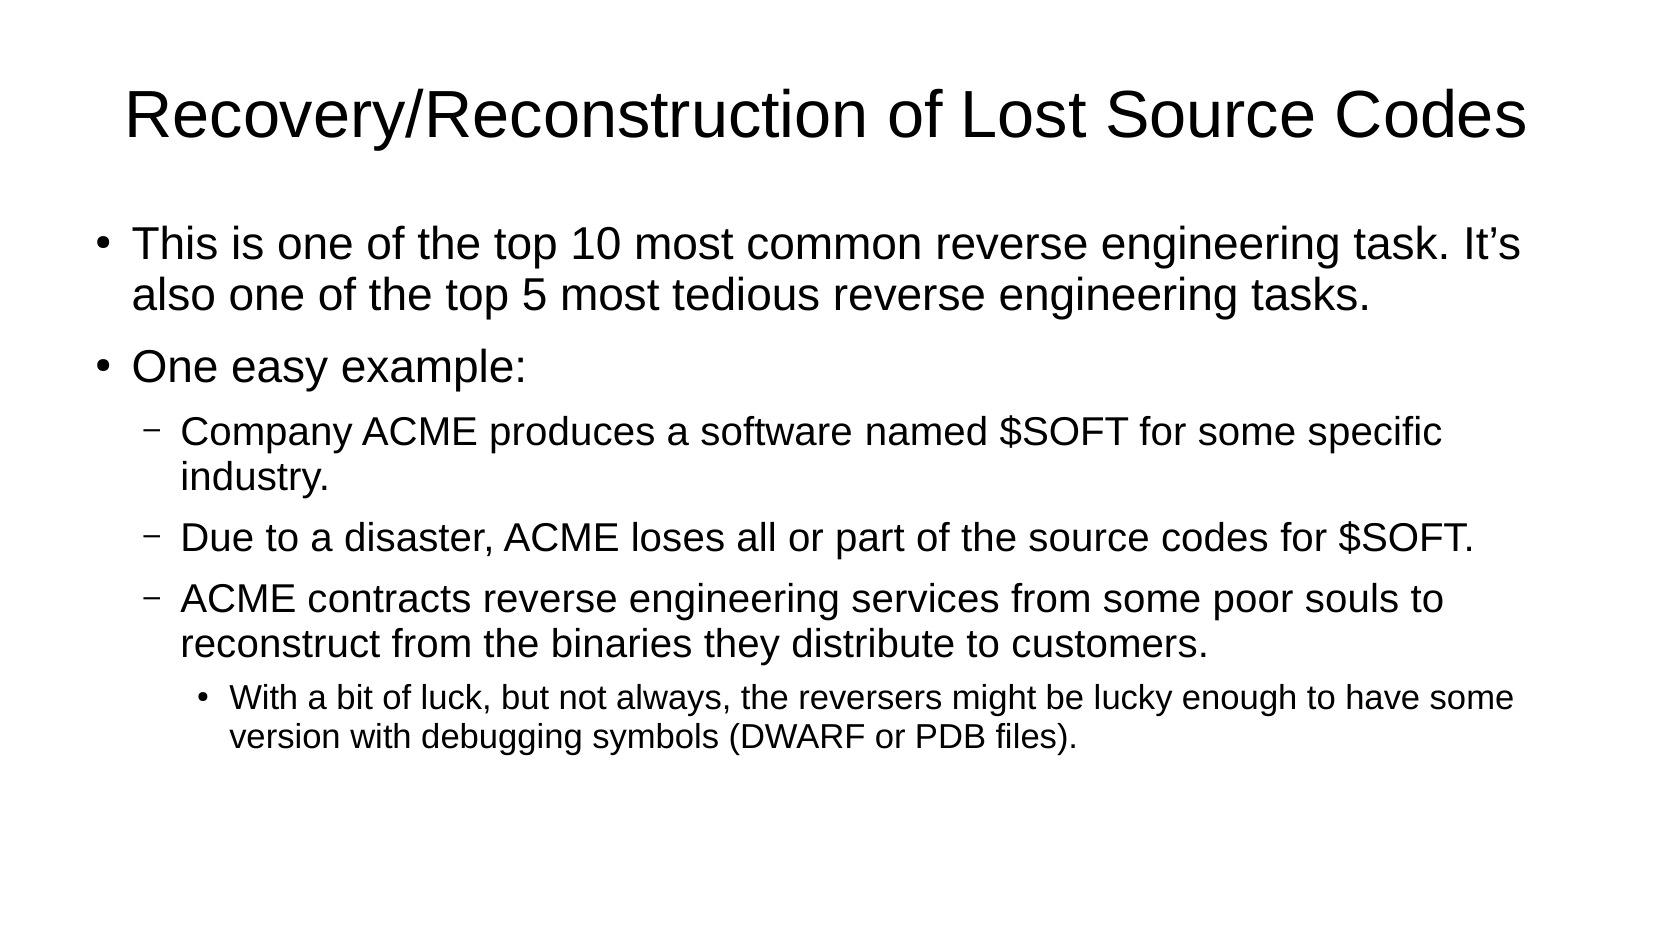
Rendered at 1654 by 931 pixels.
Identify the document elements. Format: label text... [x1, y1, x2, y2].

title Recovery/Reconstruction of Lost Source Codes [82, 37, 1571, 193]
list This is one of the top 10 most common reverse engineering task. It’s also one of the top 5 most tedious reverse engineering tasks. One easy example: Company ACME produces a software named $SOFT for some specific industry. Due to a disaster, ACME loses all or part of the source codes for $SOFT. ACME contracts reverse engineering services from some poor souls to reconstruct from the binaries they distribute to customers. With a bit of luck, but not always, the reversers might be lucky enough to have some version with debugging symbols (DWARF or PDB files). [82, 217, 1571, 758]
